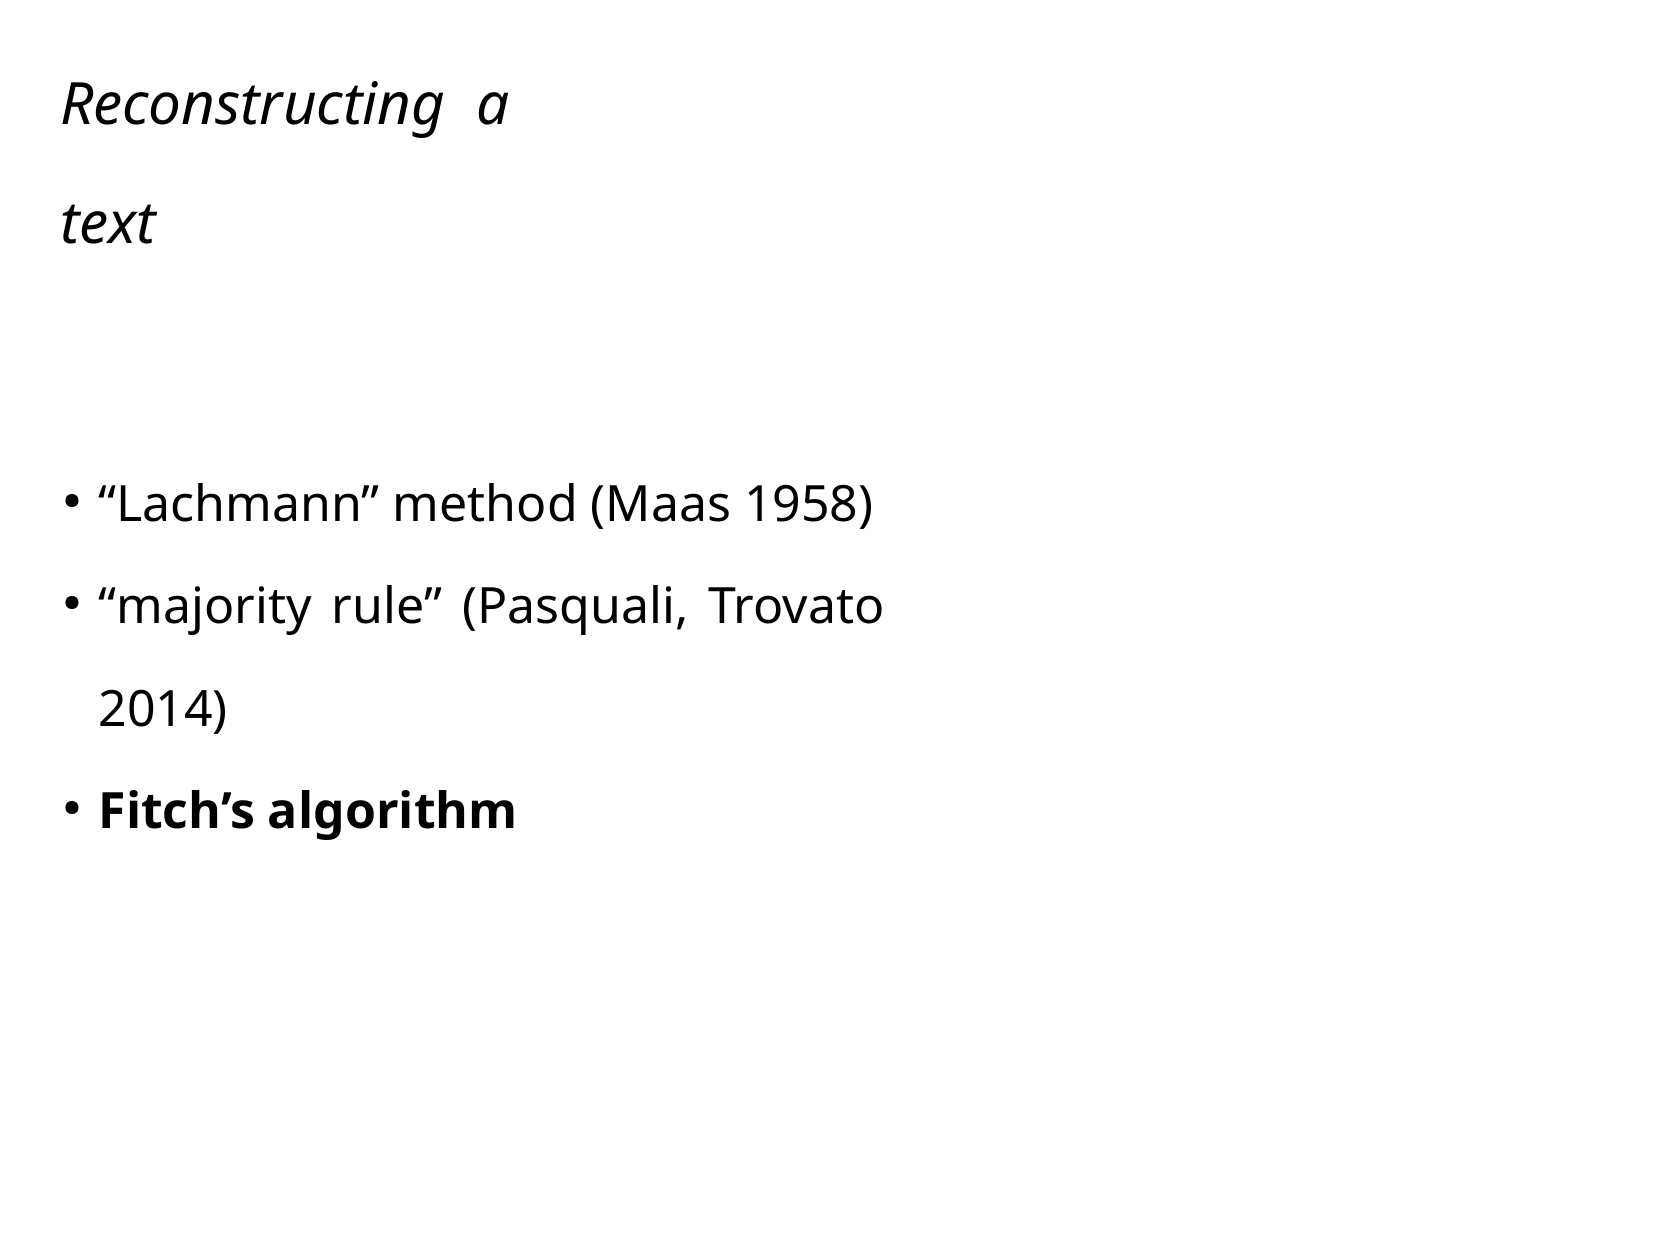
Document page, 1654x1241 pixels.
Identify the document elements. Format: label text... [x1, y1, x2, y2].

text_box “Lachmann” method (Maas 1958) “majority rule” (Pasquali, Trovato 2014) Fitch’s algorithm [63, 433, 886, 684]
text_box Reconstructing a text [60, 22, 511, 136]
